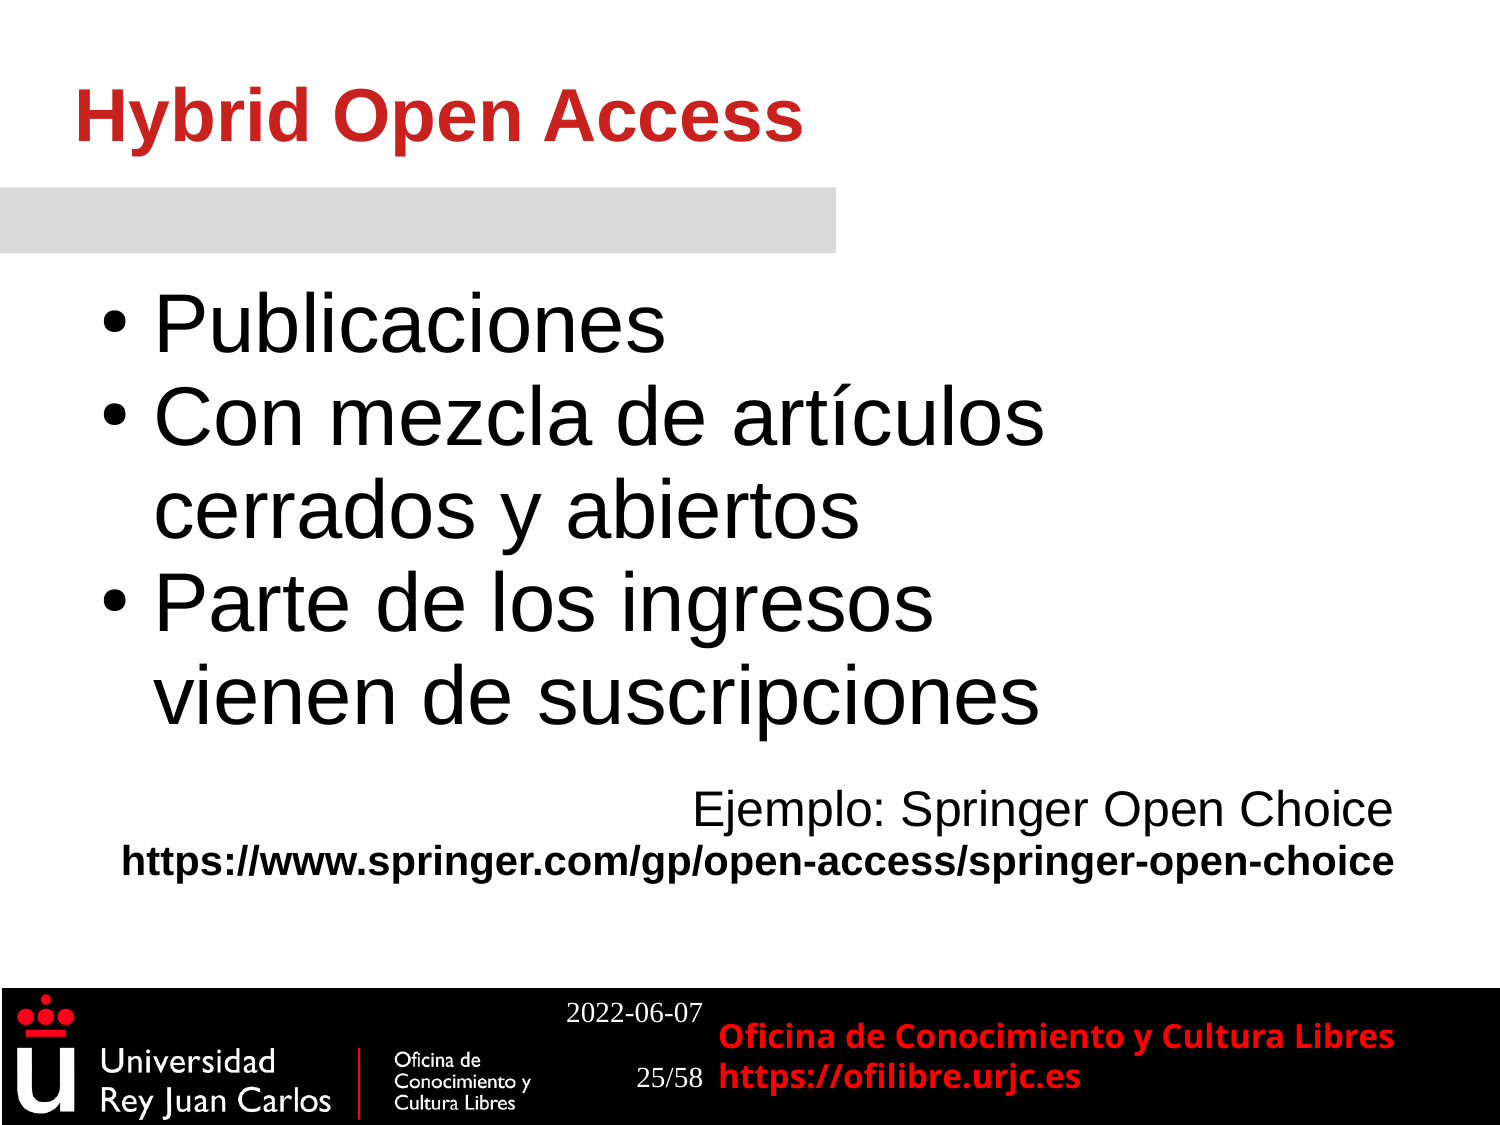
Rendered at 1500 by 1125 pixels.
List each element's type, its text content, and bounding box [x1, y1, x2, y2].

text_box Hybrid Open Access [60, 66, 991, 249]
text_box Publicaciones Con mezcla de artículos cerrados y abiertos Parte de los ingresos vienen de suscripciones [67, 270, 1201, 750]
title [75, 7, 1425, 196]
picture [17, 994, 531, 1120]
text_box Ejemplo: Springer Open Choice https://www.springer.com/gp/open-access/springer-open-choice [75, 774, 1411, 938]
